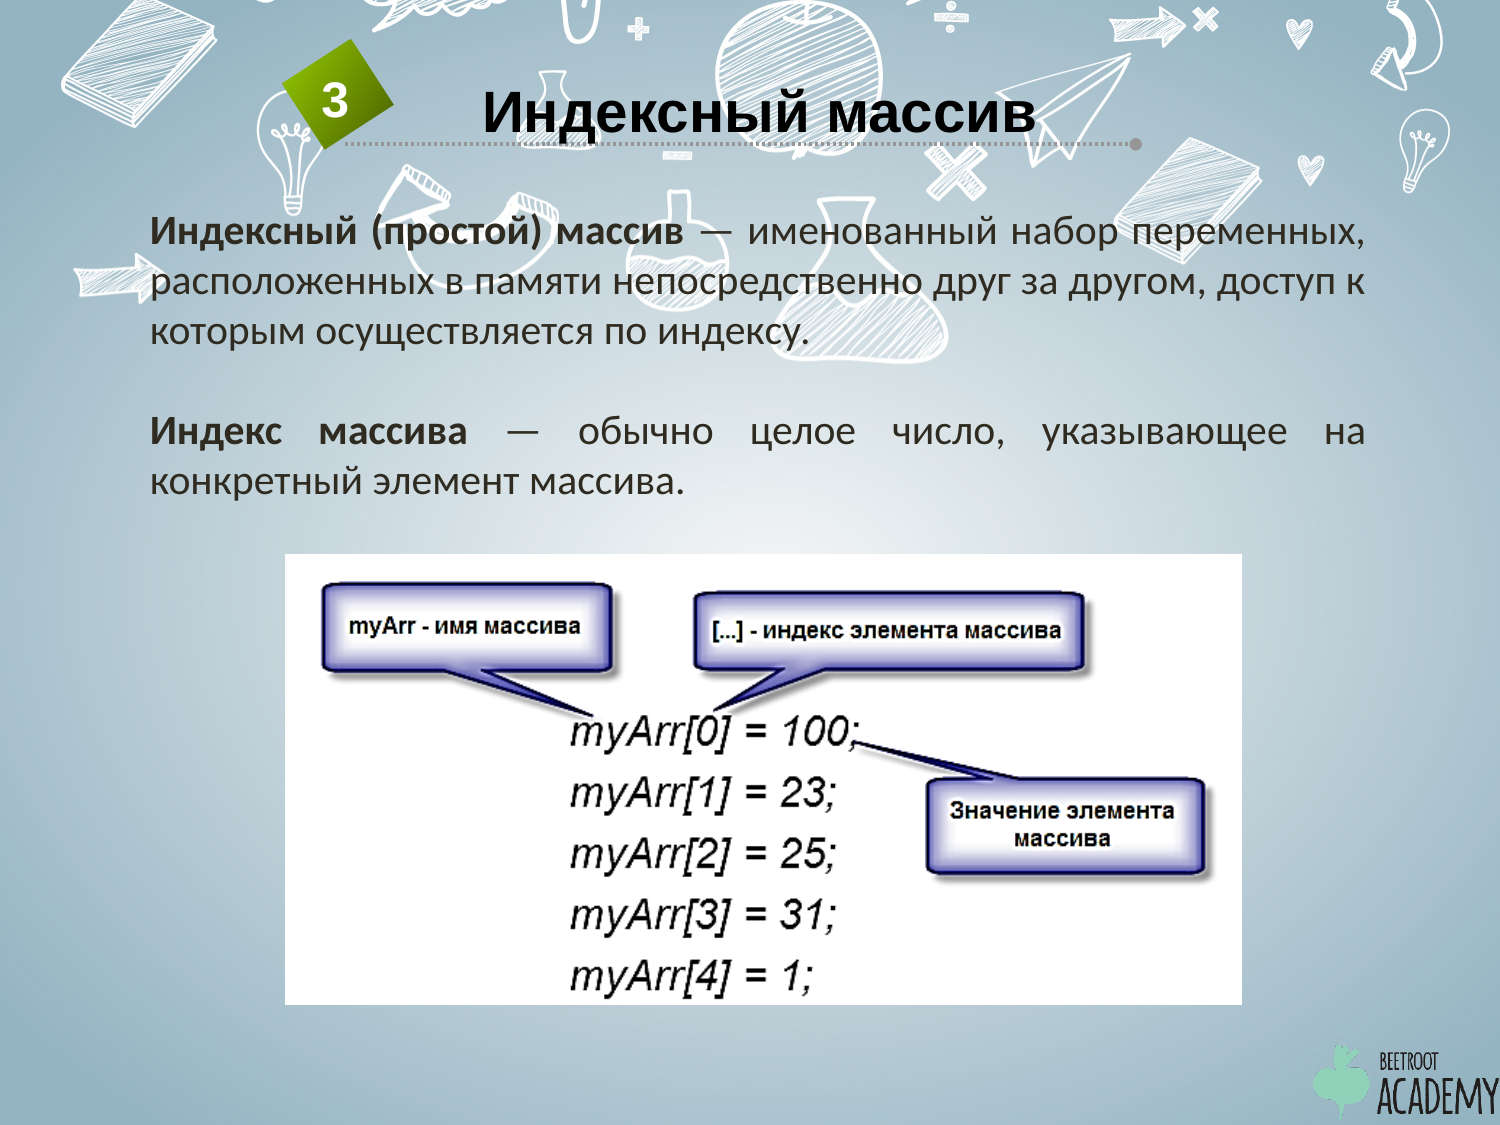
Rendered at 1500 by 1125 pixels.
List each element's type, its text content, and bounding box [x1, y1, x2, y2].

text_box [315, 135, 321, 145]
picture [0, 0, 1500, 1125]
text_box [319, 38, 365, 59]
text_box Индексный (простой) массив — именованный набор переменных, расположенных в памяти непосредственно друг за другом, доступ к которым осуществляется по индексу. Индекс массива — обычно целое число, указывающее на конкретный элемент массива. [135, 195, 1382, 510]
text_box 3 [306, 59, 365, 135]
text_box Индексный массив [321, 66, 1053, 152]
text_box [281, 67, 306, 122]
